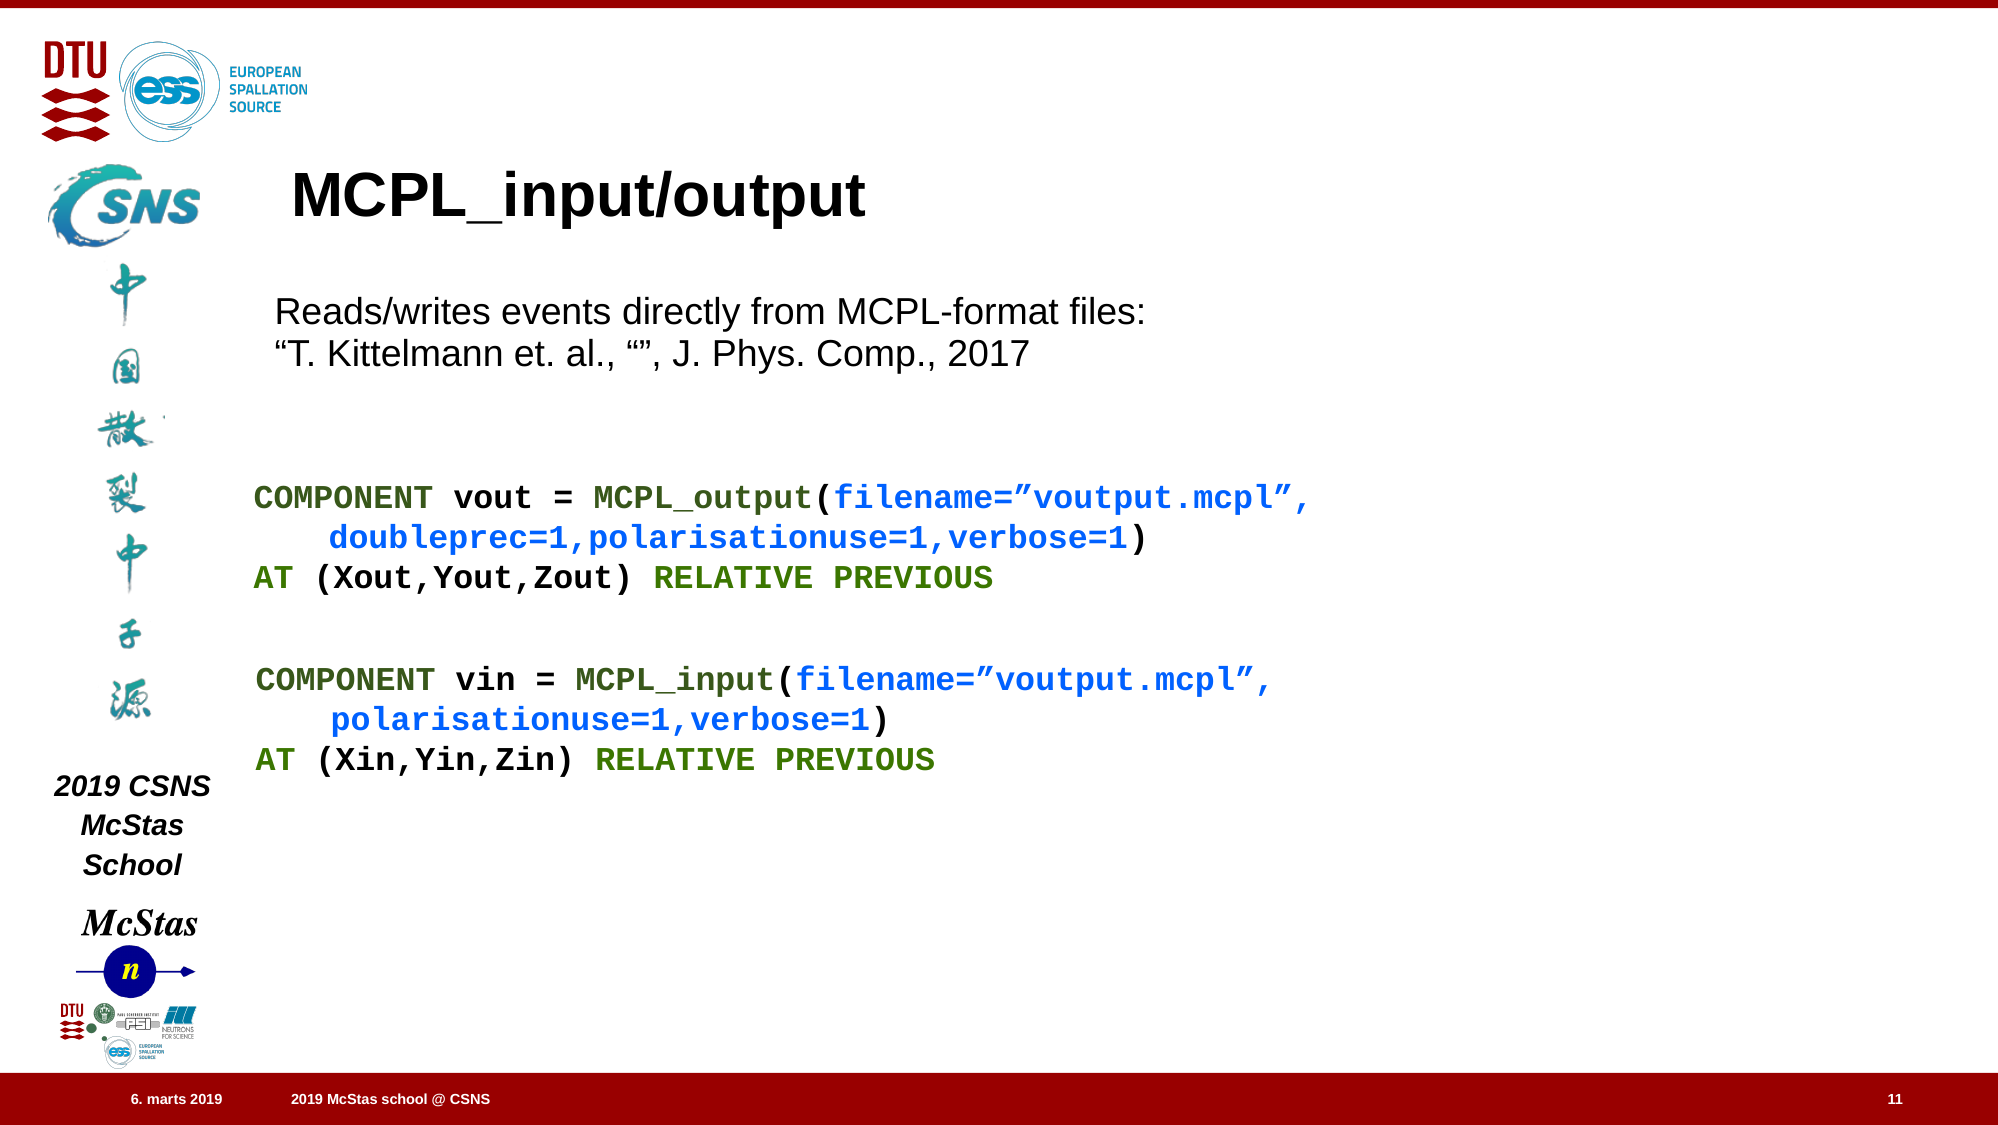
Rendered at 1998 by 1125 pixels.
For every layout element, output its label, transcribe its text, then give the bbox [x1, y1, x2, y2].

picture [59, 908, 213, 999]
picture [116, 1013, 160, 1030]
text_box Reads/writes events directly from MCPL-format files: “T. Kittelmann et. al., “”, J. Phys. Comp., 2017 [259, 283, 1300, 383]
slide_number <number> [1887, 1088, 1909, 1110]
text_box COMPONENT vin = MCPL_input(filename=”voutput.mcpl”, polarisationuse=1,verbose=1) AT (Xin,Yin,Zin) RELATIVE PREVIOUS [248, 649, 1715, 785]
title MCPL_input/output [291, 69, 1819, 230]
picture [86, 1003, 197, 1069]
picture [119, 41, 307, 142]
picture [48, 162, 209, 744]
text_box COMPONENT vout = MCPL_output(filename=”voutput.mcpl”, doubleprec=1,polarisationuse=1,verbose=1) AT (Xout,Yout,Zout) RELATIVE PREVIOUS [246, 467, 1713, 603]
